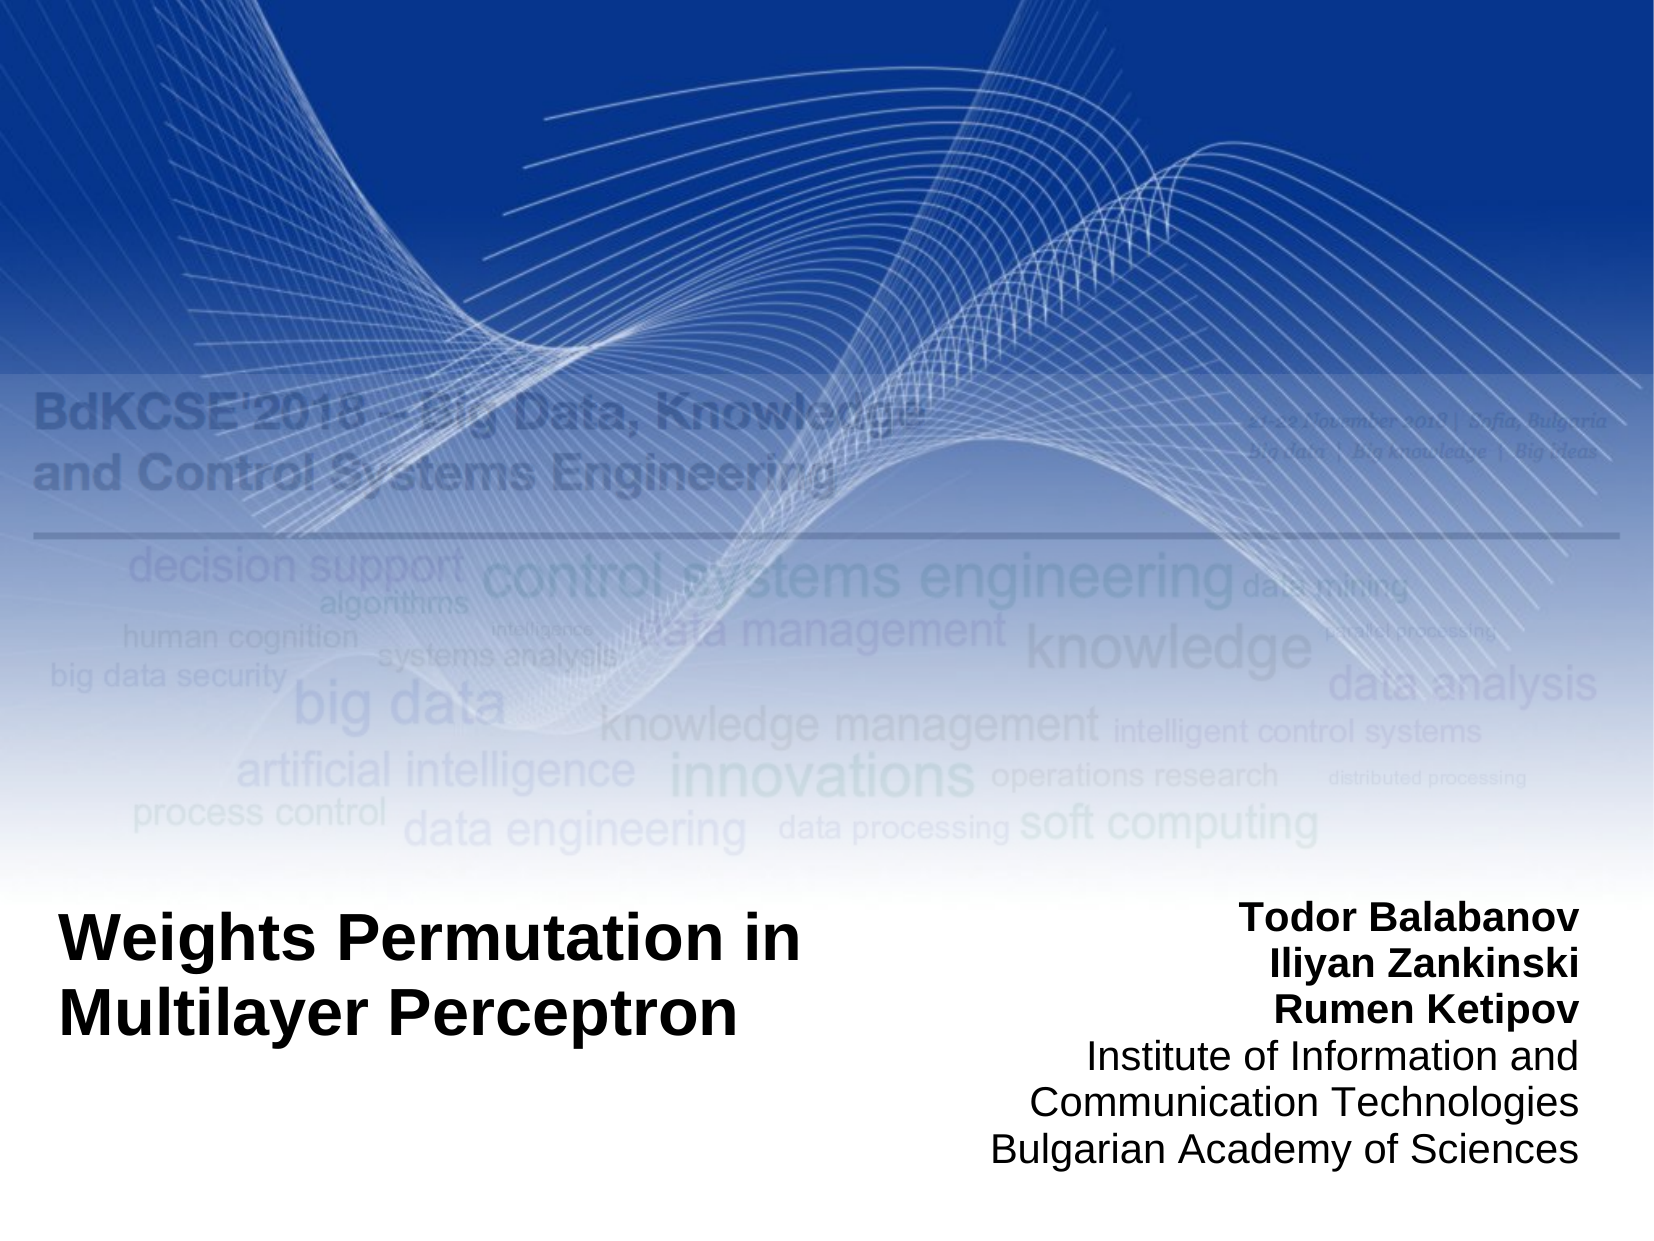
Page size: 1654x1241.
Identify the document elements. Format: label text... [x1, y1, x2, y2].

title Weights Permutation in Multilayer Perceptron [59, 893, 1034, 1056]
picture [0, 0, 1654, 1241]
